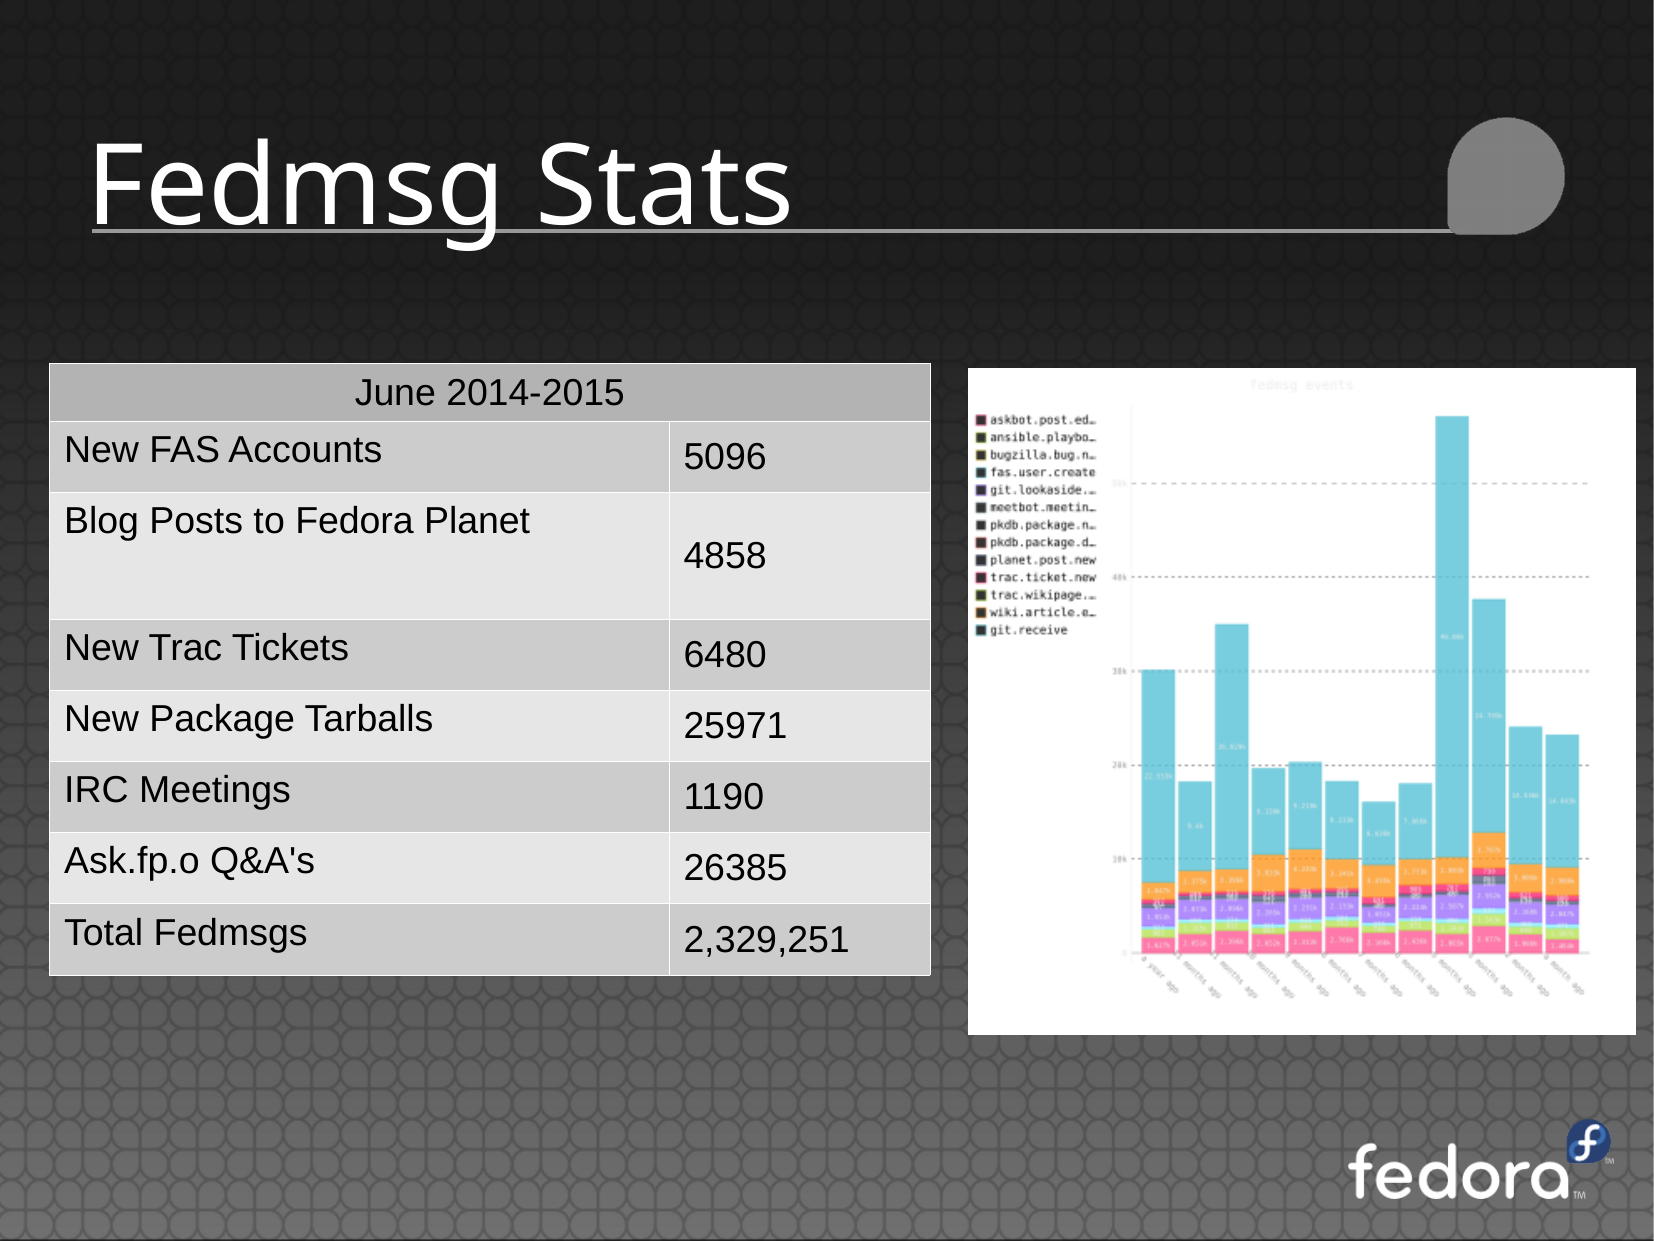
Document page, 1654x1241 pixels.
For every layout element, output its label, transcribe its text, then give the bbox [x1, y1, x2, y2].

table_cell 6480 [670, 620, 930, 690]
table_cell 5096 [670, 422, 930, 492]
title Fedmsg Stats [86, 112, 1576, 249]
table_cell New FAS Accounts [50, 422, 669, 492]
table_cell Blog Posts to Fedora Planet [50, 493, 669, 619]
table_cell Ask.fp.o Q&A's [50, 833, 669, 903]
table_header June 2014-2015 [50, 364, 930, 421]
table_cell 25971 [670, 691, 930, 761]
table_cell 26385 [670, 833, 930, 903]
picture [0, 0, 1654, 1241]
table_cell 1190 [670, 762, 930, 832]
table_cell 2,329,251 [670, 904, 930, 975]
table_cell New Package Tarballs [50, 691, 669, 761]
table_cell 4858 [670, 493, 930, 619]
table_cell New Trac Tickets [50, 620, 669, 690]
table_cell IRC Meetings [50, 762, 669, 832]
table_cell Total Fedmsgs [50, 904, 669, 975]
